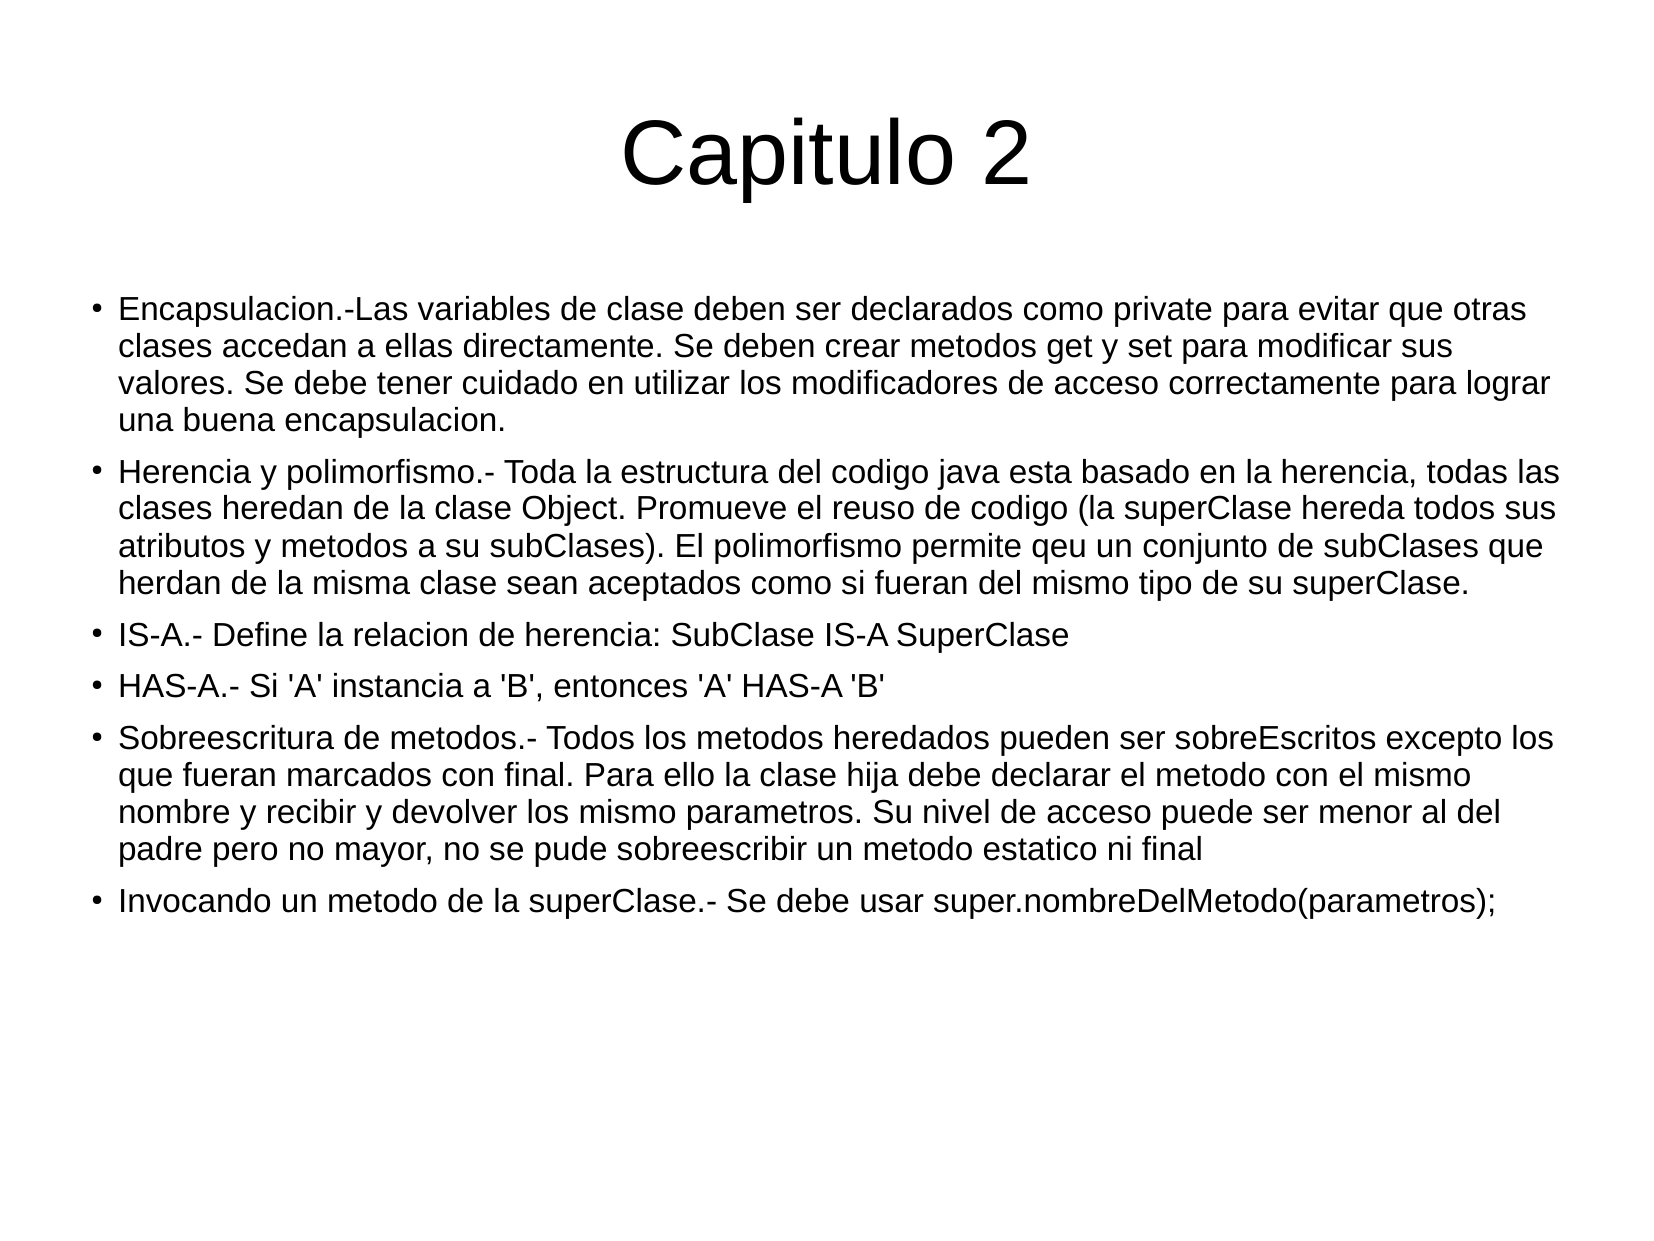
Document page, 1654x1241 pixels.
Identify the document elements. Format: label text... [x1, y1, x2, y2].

list Encapsulacion.-Las variables de clase deben ser declarados como private para evitar que otras clases accedan a ellas directamente. Se deben crear metodos get y set para modificar sus valores. Se debe tener cuidado en utilizar los modificadores de acceso correctamente para lograr una buena encapsulacion. Herencia y polimorfismo.- Toda la estructura del codigo java esta basado en la herencia, todas las clases heredan de la clase Object. Promueve el reuso de codigo (la superClase hereda todos sus atributos y metodos a su subClases). El polimorfismo permite qeu un conjunto de subClases que herdan de la misma clase sean aceptados como si fueran del mismo tipo de su superClase. IS-A.- Define la relacion de herencia: SubClase IS-A SuperClase HAS-A.- Si 'A' instancia a 'B', entonces 'A' HAS-A 'B' Sobreescritura de metodos.- Todos los metodos heredados pueden ser sobreEscritos excepto los que fueran marcados con final. Para ello la clase hija debe declarar el metodo con el mismo nombre y recibir y devolver los mismo parametros. Su nivel de acceso puede ser menor al del padre pero no mayor, no se pude sobreescribir un metodo estatico ni final Invocando un metodo de la superClase.- Se debe usar super.nombreDelMetodo(parametros); [82, 290, 1571, 1010]
title Capitulo 2 [82, 49, 1571, 257]
